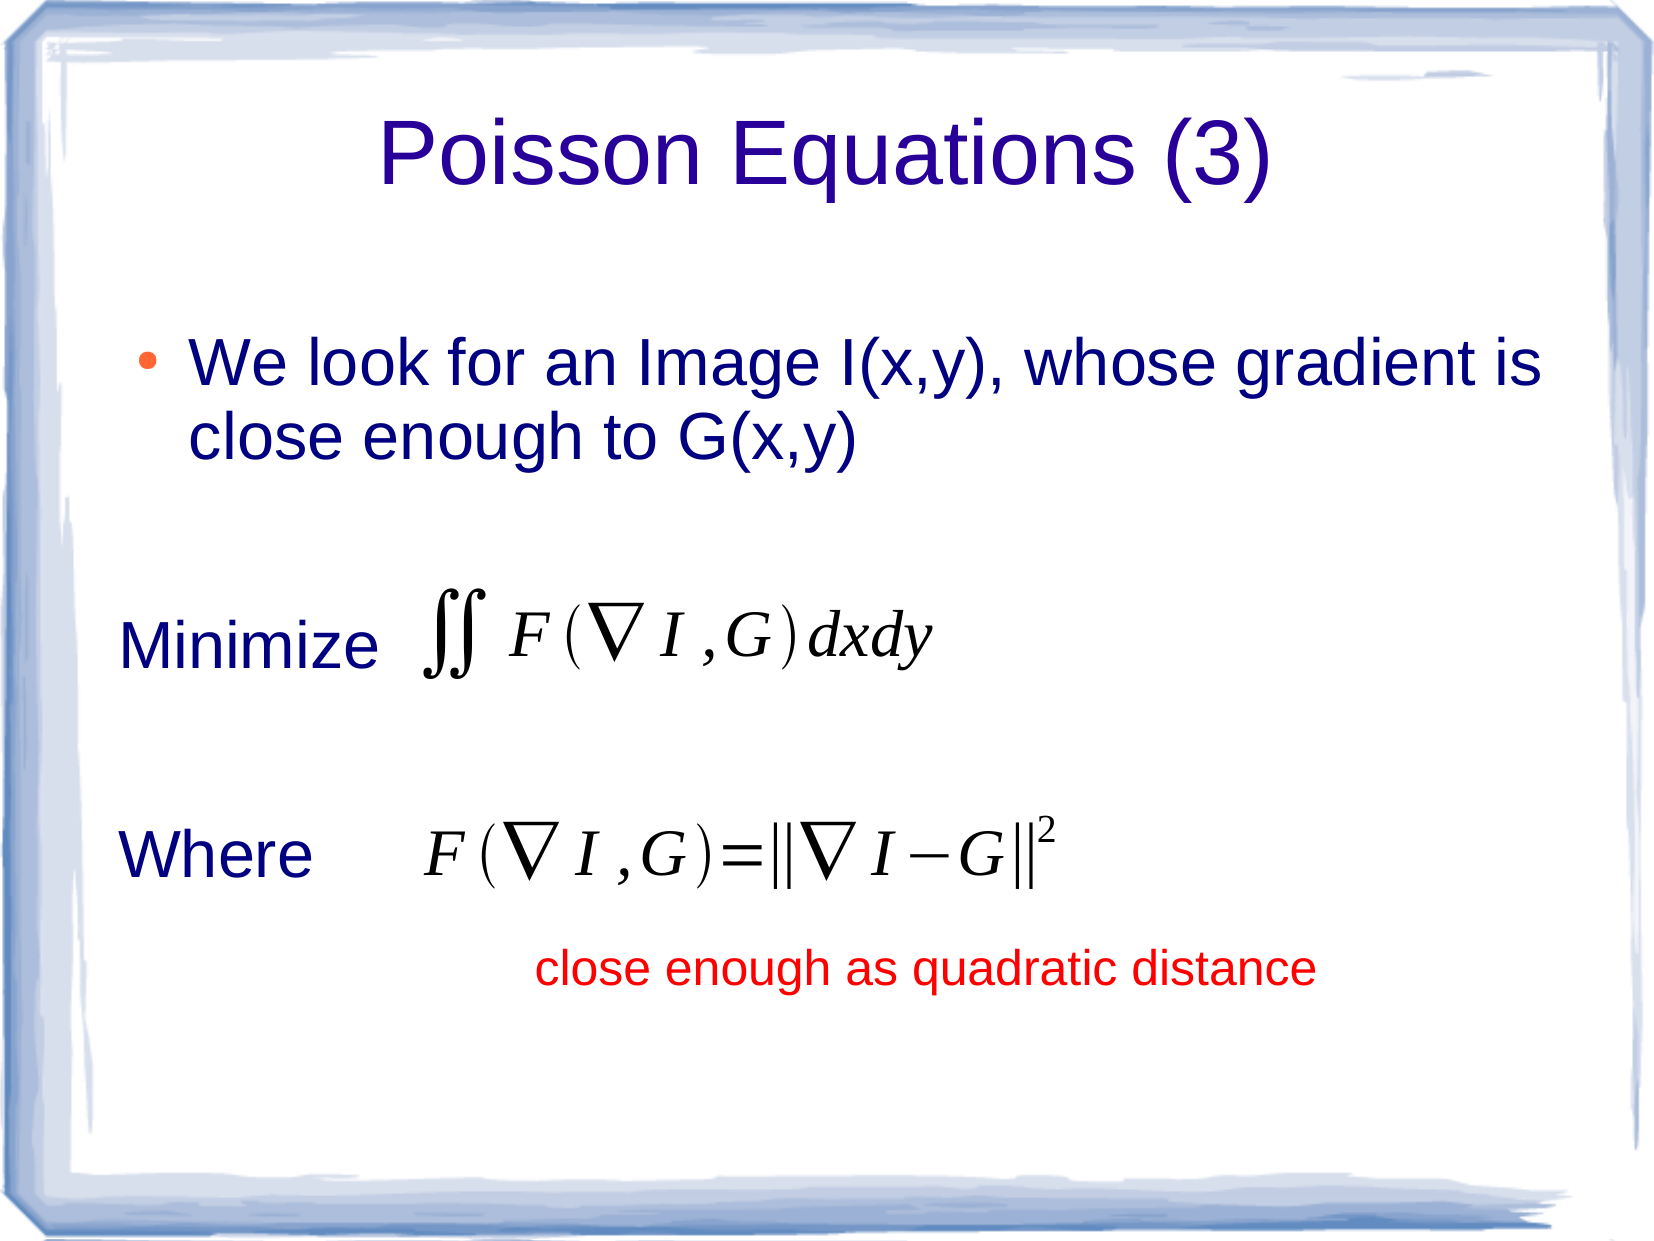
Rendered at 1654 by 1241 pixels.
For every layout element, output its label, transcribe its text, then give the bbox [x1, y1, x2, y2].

list We look for an Image I(x,y), whose gradient is close enough to G(x,y) Minimize Where [118, 324, 1571, 1004]
chart [407, 584, 939, 685]
text_box close enough as quadratic distance [501, 933, 1388, 1004]
chart [413, 806, 1063, 892]
picture [0, 0, 1654, 1241]
title Poisson Equations (3) [82, 49, 1571, 257]
